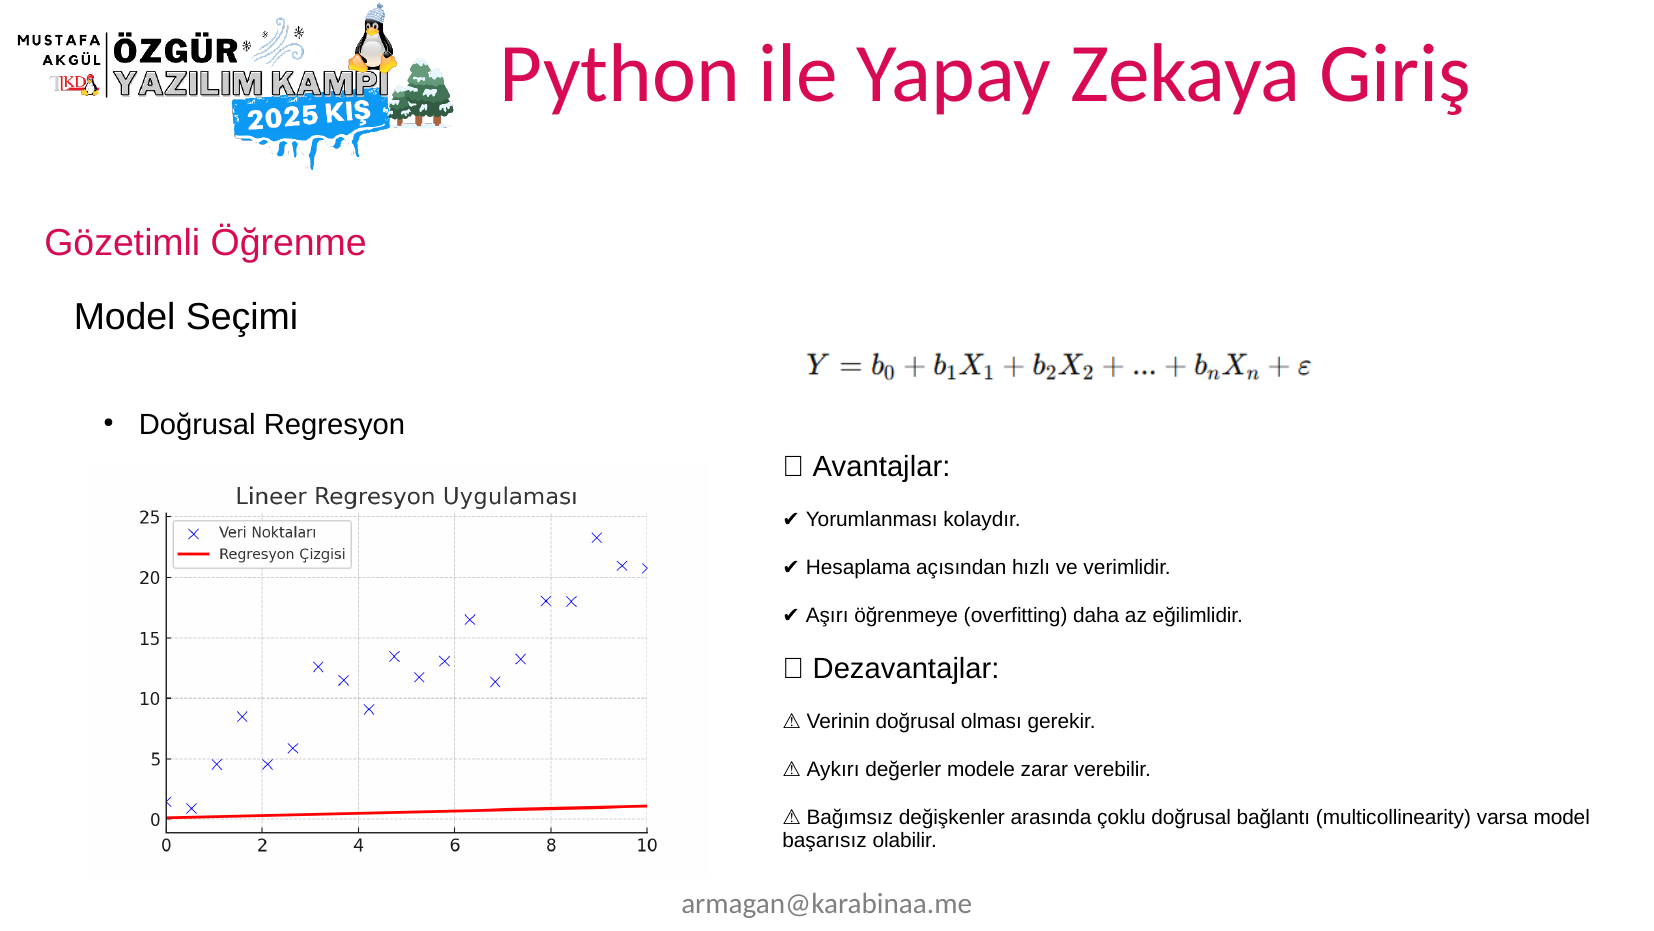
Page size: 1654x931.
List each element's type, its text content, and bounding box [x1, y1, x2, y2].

picture [0, 0, 463, 177]
picture [797, 324, 1325, 406]
picture [88, 463, 709, 878]
text_box armagan@karabinaa.me [0, 877, 1654, 928]
text_box Gözetimli Öğrenme [29, 213, 854, 271]
text_box Doğrusal Regresyon [88, 383, 473, 448]
text_box Python ile Yapay Zekaya Giriş [484, 10, 1654, 126]
text_box ✅ Avantajlar: ✔️ Yorumlanması kolaydır. ✔️ Hesaplama açısından hızlı ve verimlidir. ✔️ Aşırı öğrenmeye (overfitting) daha az eğilimlidir. ❌ Dezavantajlar: ⚠️ Verinin doğrusal olması gerekir. ⚠️ Aykırı değerler modele zarar verebilir. ⚠️ Bağımsız değişkenler arasında çoklu doğrusal bağlantı (multicollinearity) varsa model başarısız olabilir. [767, 442, 1625, 860]
text_box Model Seçimi [59, 288, 384, 355]
